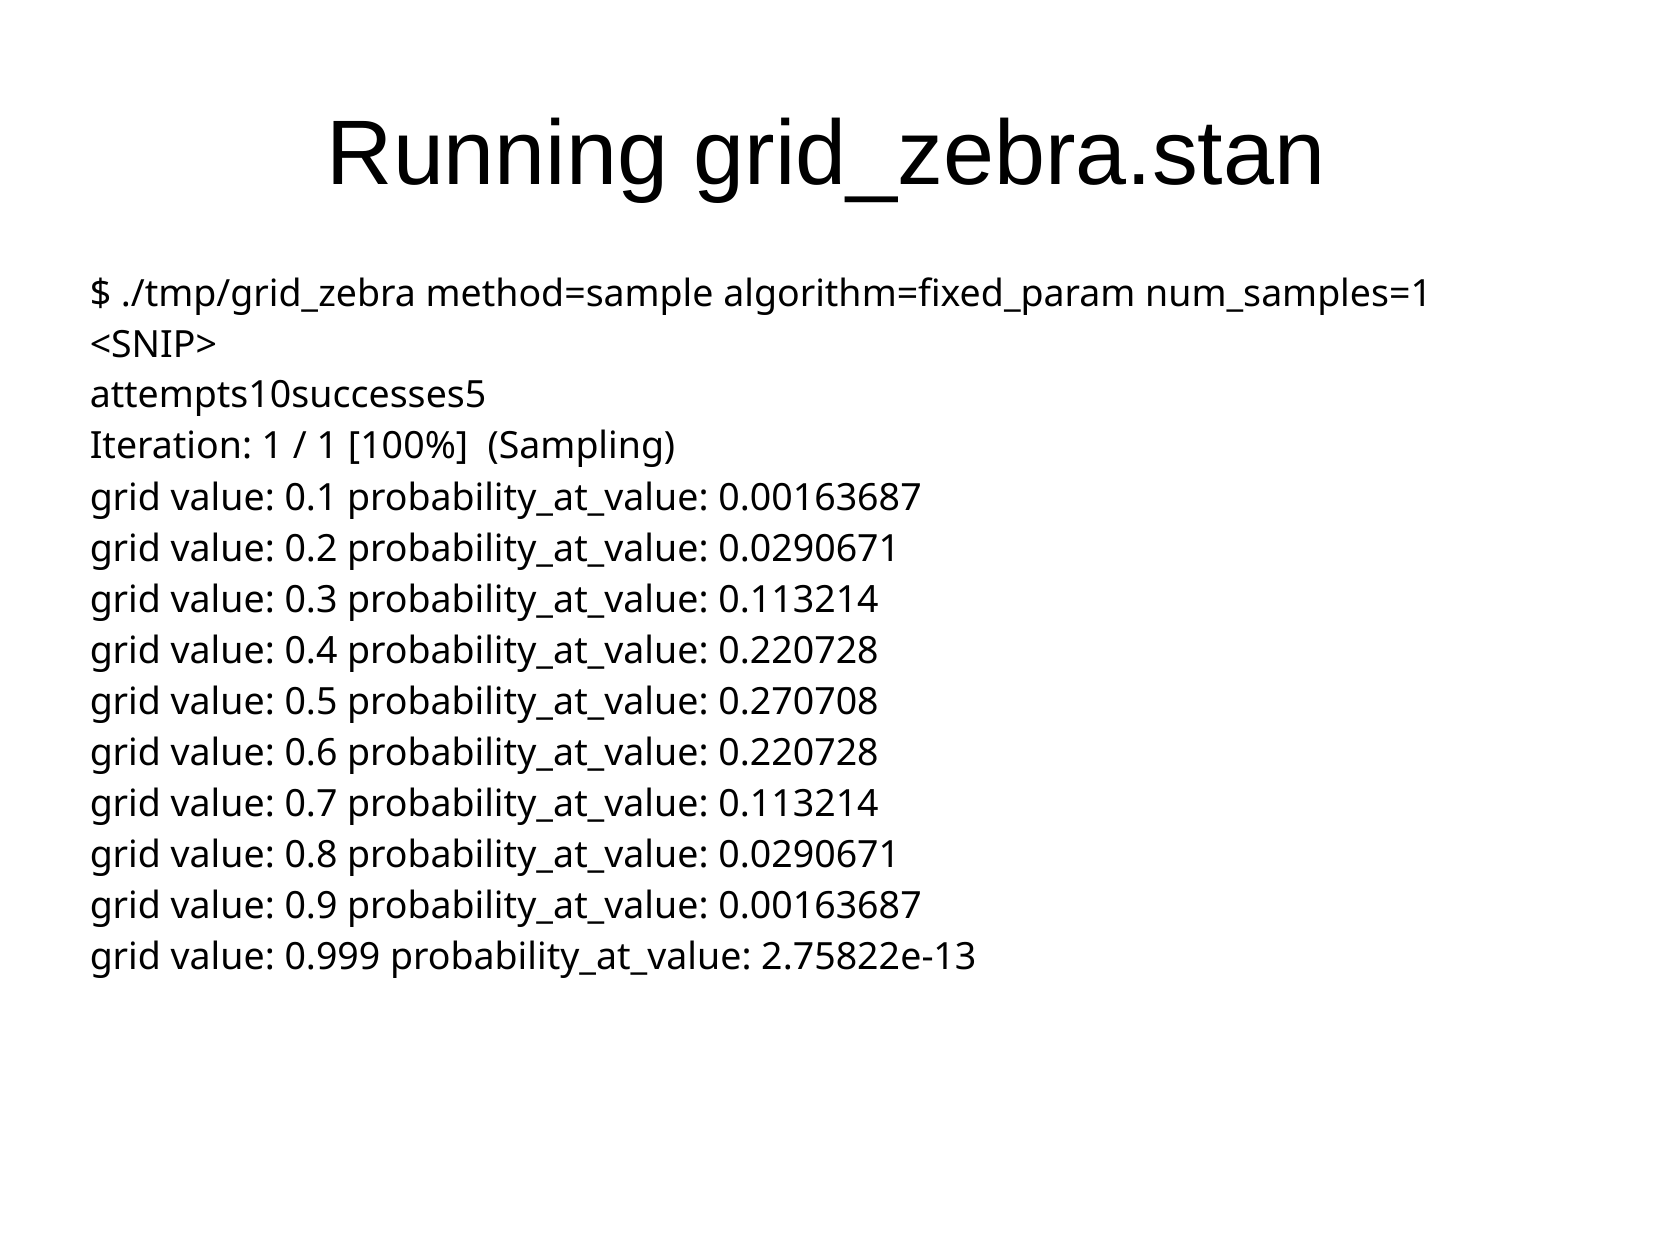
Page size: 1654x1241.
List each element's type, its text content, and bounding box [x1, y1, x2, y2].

title Running grid_zebra.stan [82, 49, 1571, 257]
text_box $ ./tmp/grid_zebra method=sample algorithm=fixed_param num_samples=1 <SNIP> attempts10successes5 Iteration: 1 / 1 [100%] (Sampling) grid value: 0.1 probability_at_value: 0.00163687 grid value: 0.2 probability_at_value: 0.0290671 grid value: 0.3 probability_at_value: 0.113214 grid value: 0.4 probability_at_value: 0.220728 grid value: 0.5 probability_at_value: 0.270708 grid value: 0.6 probability_at_value: 0.220728 grid value: 0.7 probability_at_value: 0.113214 grid value: 0.8 probability_at_value: 0.0290671 grid value: 0.9 probability_at_value: 0.00163687 grid value: 0.999 probability_at_value: 2.75822e-13 [75, 258, 1654, 978]
